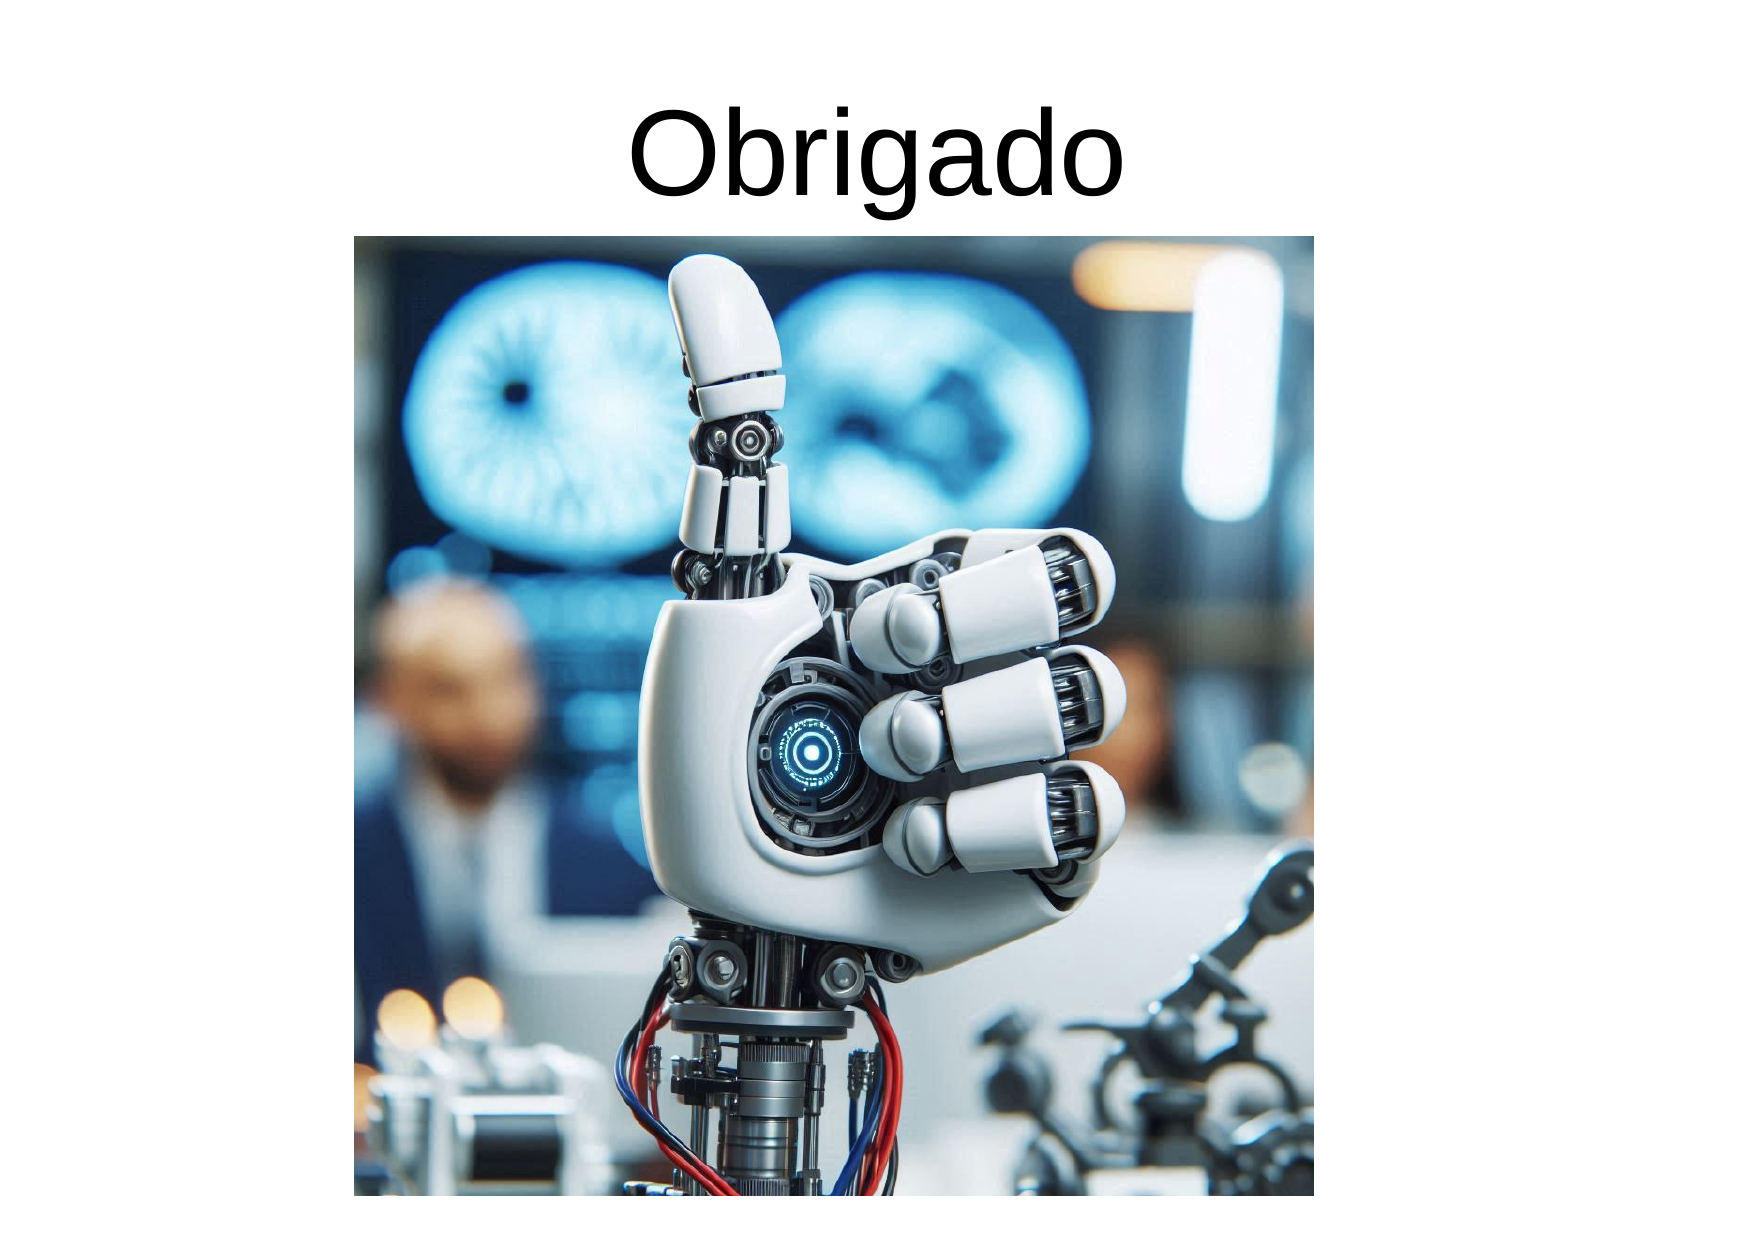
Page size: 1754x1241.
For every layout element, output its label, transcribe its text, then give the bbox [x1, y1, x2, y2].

picture [354, 236, 1314, 1196]
title Obrigado [87, 49, 1667, 257]
